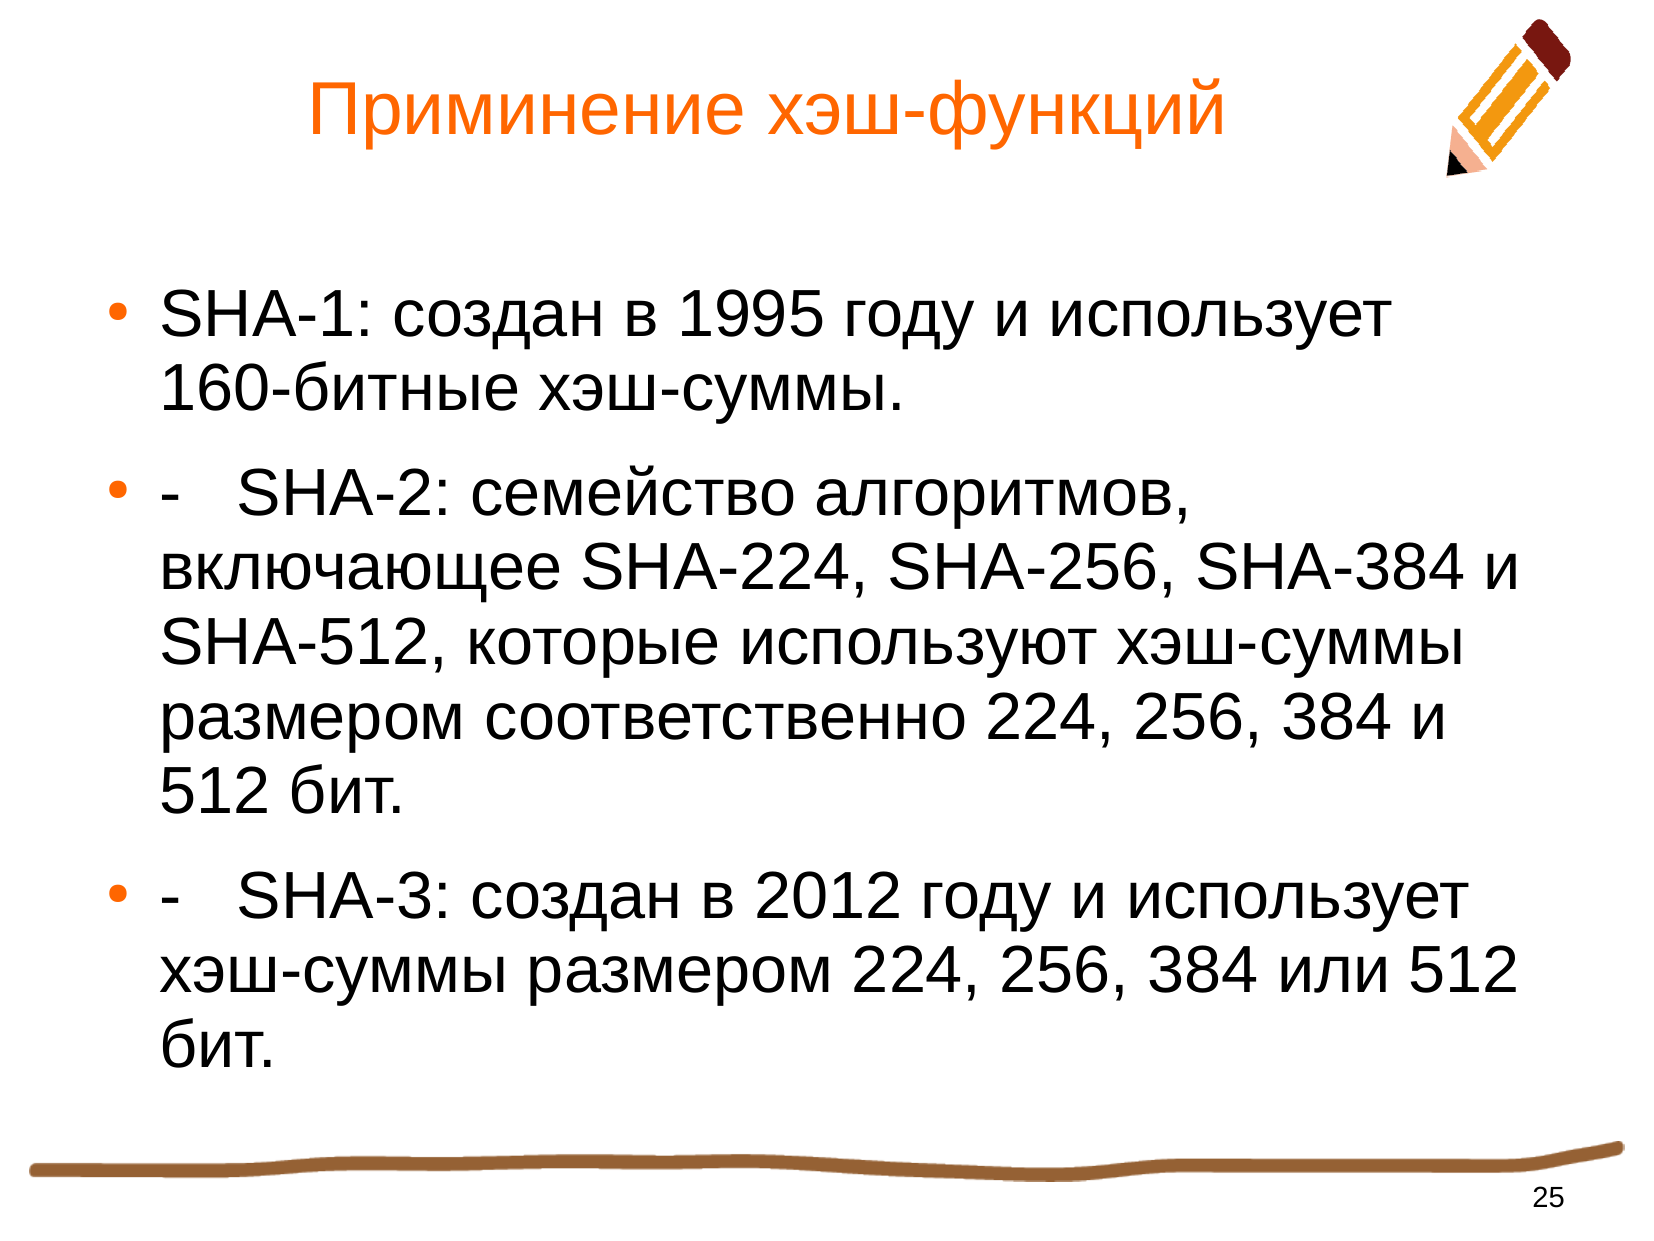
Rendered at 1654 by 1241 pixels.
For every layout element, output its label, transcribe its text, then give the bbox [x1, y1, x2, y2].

list SHA-1: создан в 1995 году и использует 160-битные хэш-суммы. - SHA-2: семейство алгоритмов, включающее SHA-224, SHA-256, SHA-384 и SHA-512, которые используют хэш-суммы размером соответственно 224, 256, 384 и 512 бит. - SHA-3: создан в 2012 году и использует хэш-суммы размером 224, 256, 384 или 512 бит. [88, 275, 1536, 1142]
picture [29, 1141, 1625, 1182]
picture [1446, 19, 1571, 178]
title Приминение хэш-функций [88, 39, 1447, 178]
